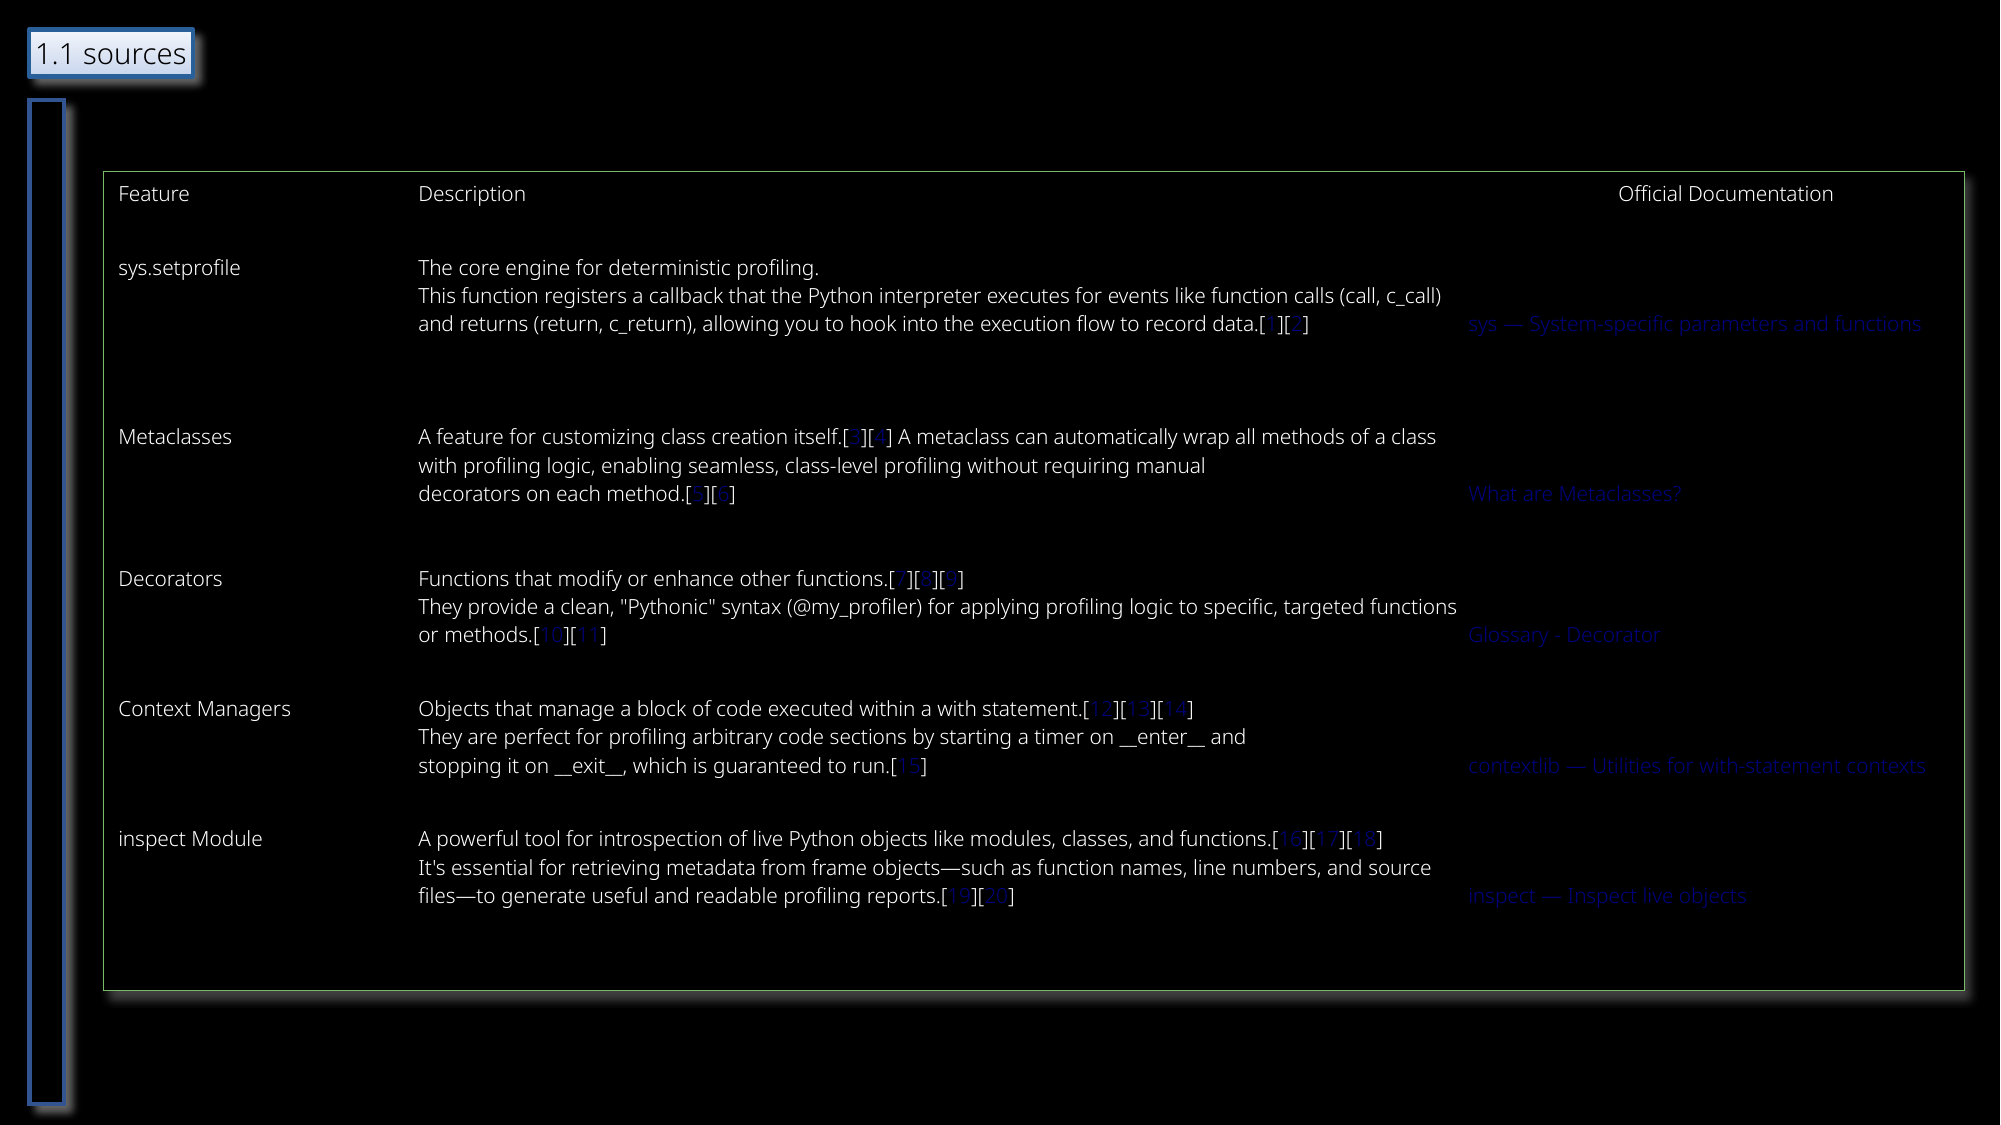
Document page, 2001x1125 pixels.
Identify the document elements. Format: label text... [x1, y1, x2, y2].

text_box [29, 100, 64, 1105]
title 1.1 sources [29, 29, 193, 77]
text_box Feature Description Official Documentation sys.setprofile The core engine for deterministic profiling. This function registers a callback that the Python interpreter executes for events like function calls (call, c_call) and returns (return, c_return), allowing you to hook into the execution flow to record data.[1][2] sys — System-specific parameters and functions Metaclasses A feature for customizing class creation itself.[3][4] A metaclass can automatically wrap all methods of a class with profiling logic, enabling seamless, class-level profiling without requiring manual decorators on each method.[5][6] What are Metaclasses? Decorators Functions that modify or enhance other functions.[7][8][9] They provide a clean, "Pythonic" syntax (@my_profiler) for applying profiling logic to specific, targeted functions or methods.[10][11] Glossary - Decorator Context Managers Objects that manage a block of code executed within a with statement.[12][13][14] They are perfect for profiling arbitrary code sections by starting a timer on __enter__ and stopping it on __exit__, which is guaranteed to run.[15] contextlib — Utilities for with-statement contexts inspect Module A powerful tool for introspection of live Python objects like modules, classes, and functions.[16][17][18] It's essential for retrieving metadata from frame objects—such as function names, line numbers, and source files—to generate useful and readable profiling reports.[19][20] inspect — Inspect live objects [103, 171, 1965, 938]
